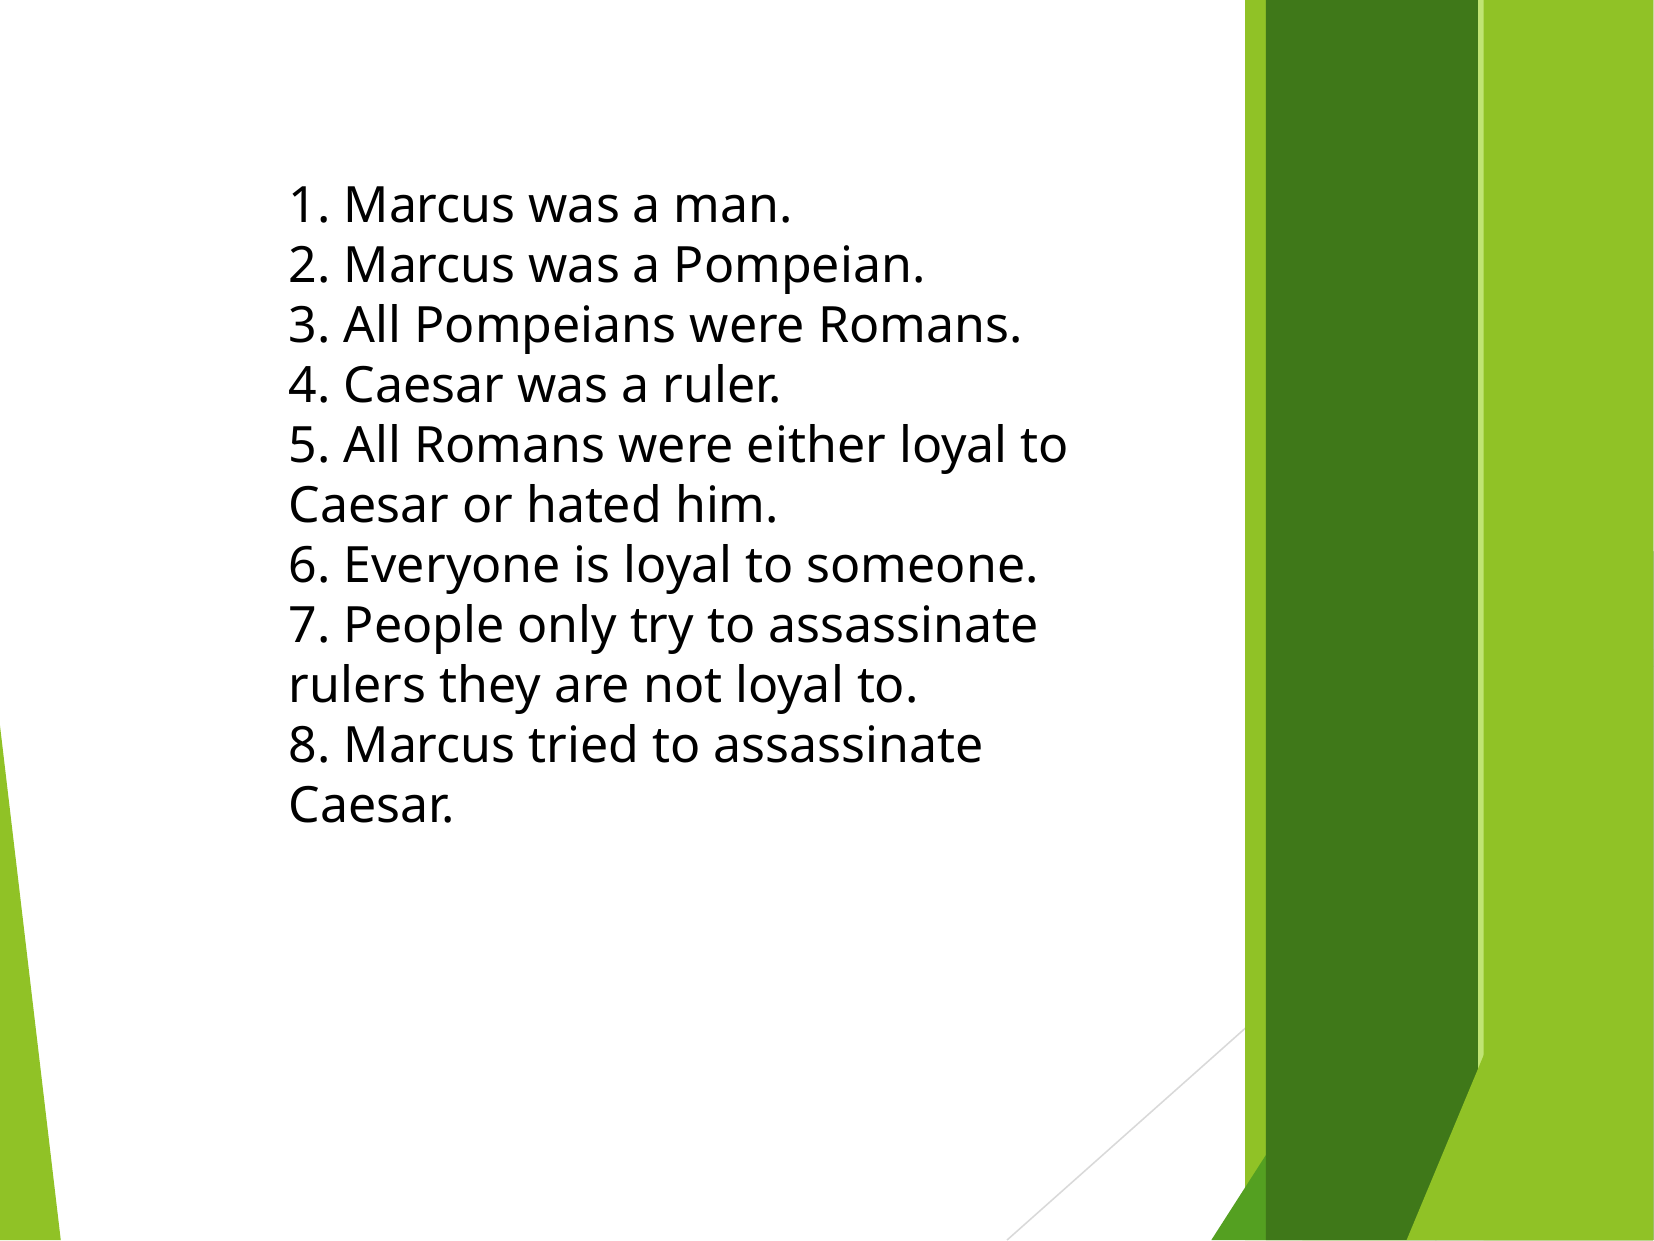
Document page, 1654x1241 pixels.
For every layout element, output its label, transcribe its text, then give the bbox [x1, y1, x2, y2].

text_box 1. Marcus was a man. 2. Marcus was a Pompeian. 3. All Pompeians were Romans. 4. Caesar was a ruler. 5. All Romans were either loyal to Caesar or hated him. 6. Everyone is loyal to someone. 7. People only try to assassinate rulers they are not loyal to. 8. Marcus tried to assassinate Caesar. [274, 165, 1156, 1042]
